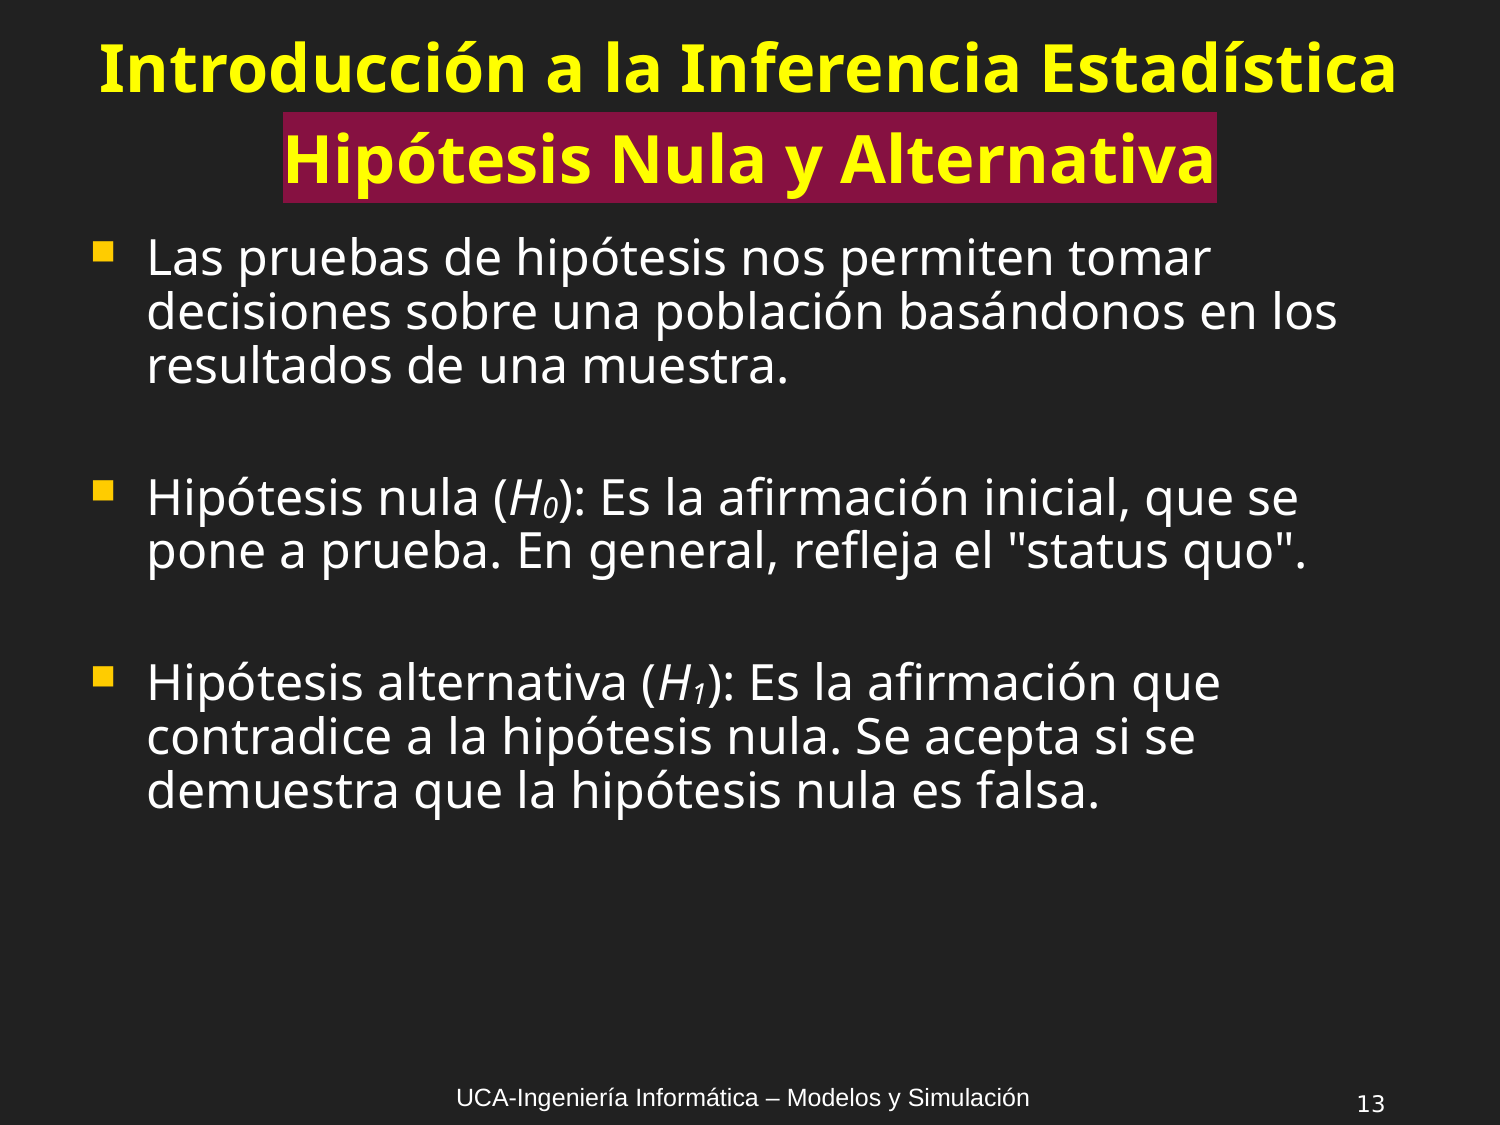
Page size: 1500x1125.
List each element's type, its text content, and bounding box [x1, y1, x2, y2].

list Las pruebas de hipótesis nos permiten tomar decisiones sobre una población basándonos en los resultados de una muestra. Hipótesis nula (H0​): Es la afirmación inicial, que se pone a prueba. En general, refleja el "status quo". Hipótesis alternativa (H1​): Es la afirmación que contradice a la hipótesis nula. Se acepta si se demuestra que la hipótesis nula es falsa. [75, 224, 1425, 1043]
title Introducción a la Inferencia Estadística Hipótesis Nula y Alternativa [75, 37, 1426, 188]
